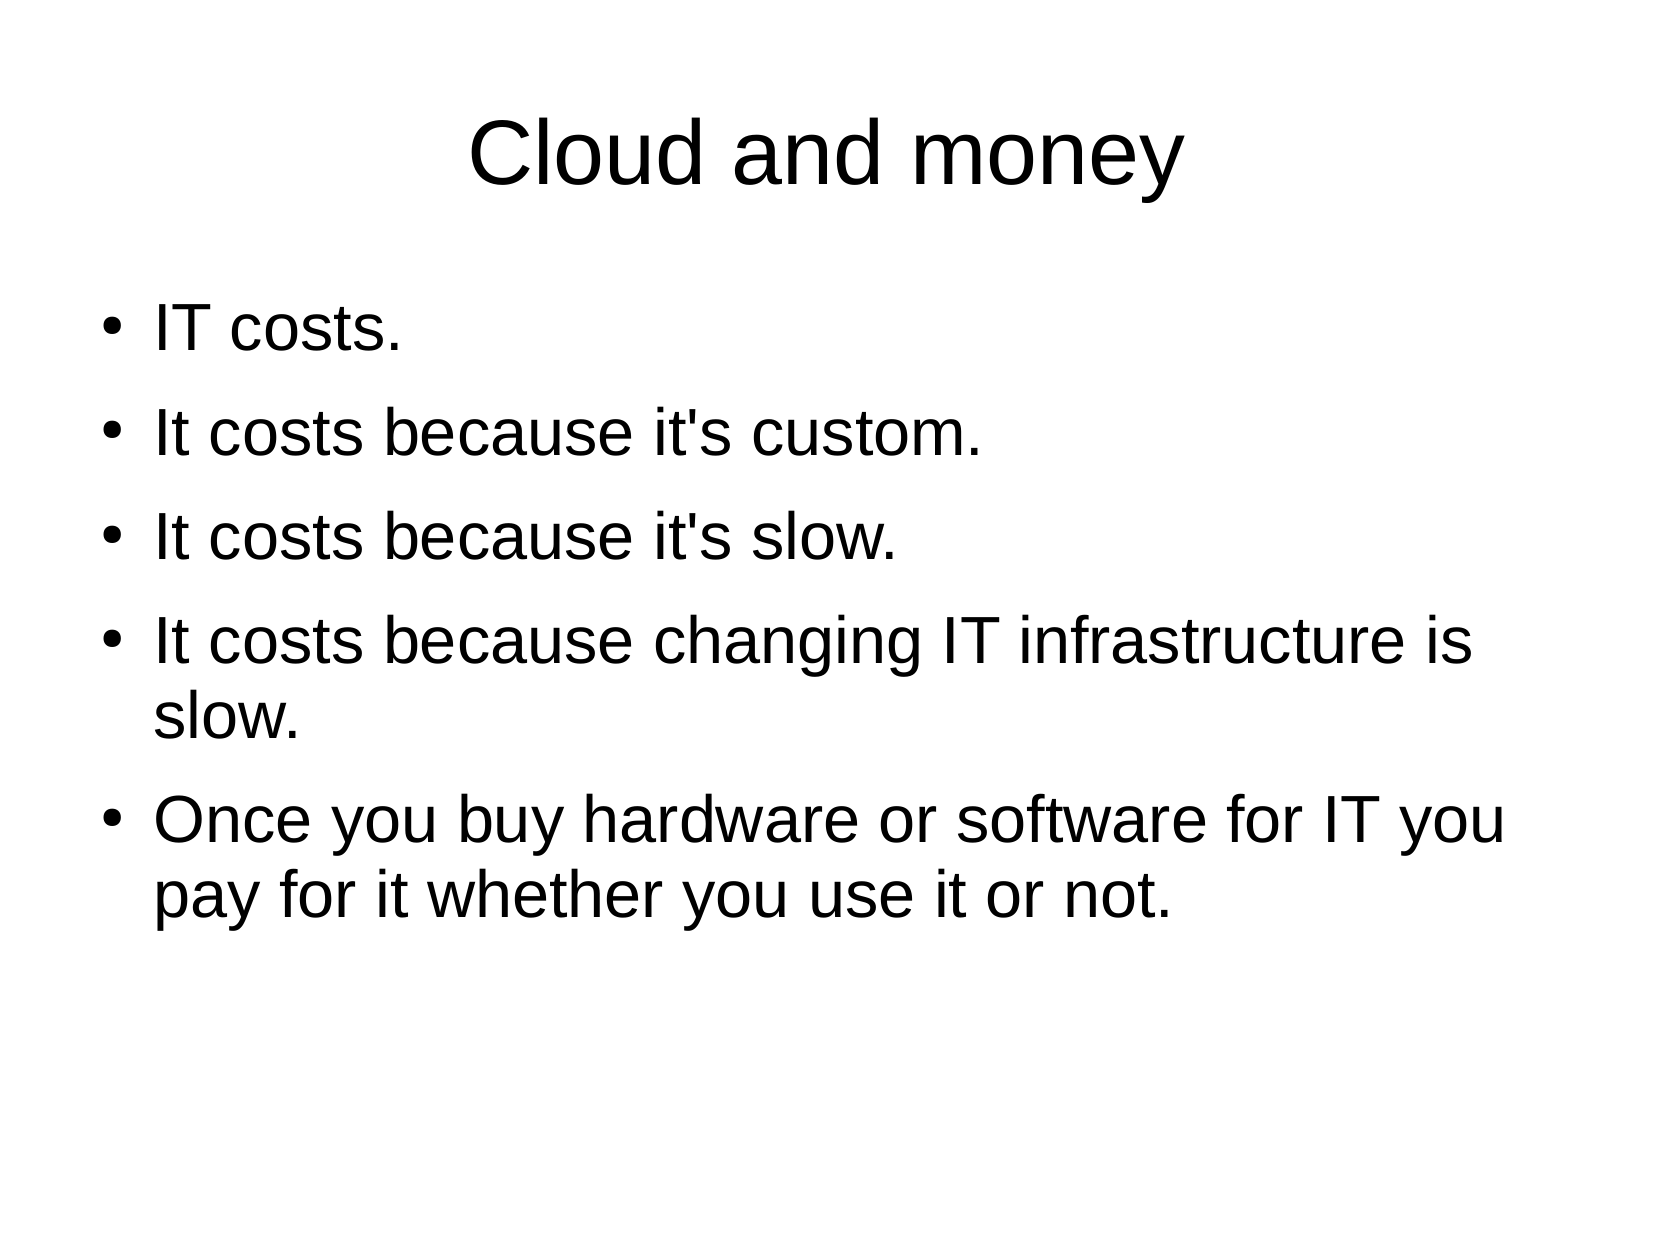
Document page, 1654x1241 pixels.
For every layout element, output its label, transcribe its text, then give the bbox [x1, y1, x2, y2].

list IT costs. It costs because it's custom. It costs because it's slow. It costs because changing IT infrastructure is slow. Once you buy hardware or software for IT you pay for it whether you use it or not. [82, 290, 1538, 1010]
title Cloud and money [82, 49, 1571, 257]
